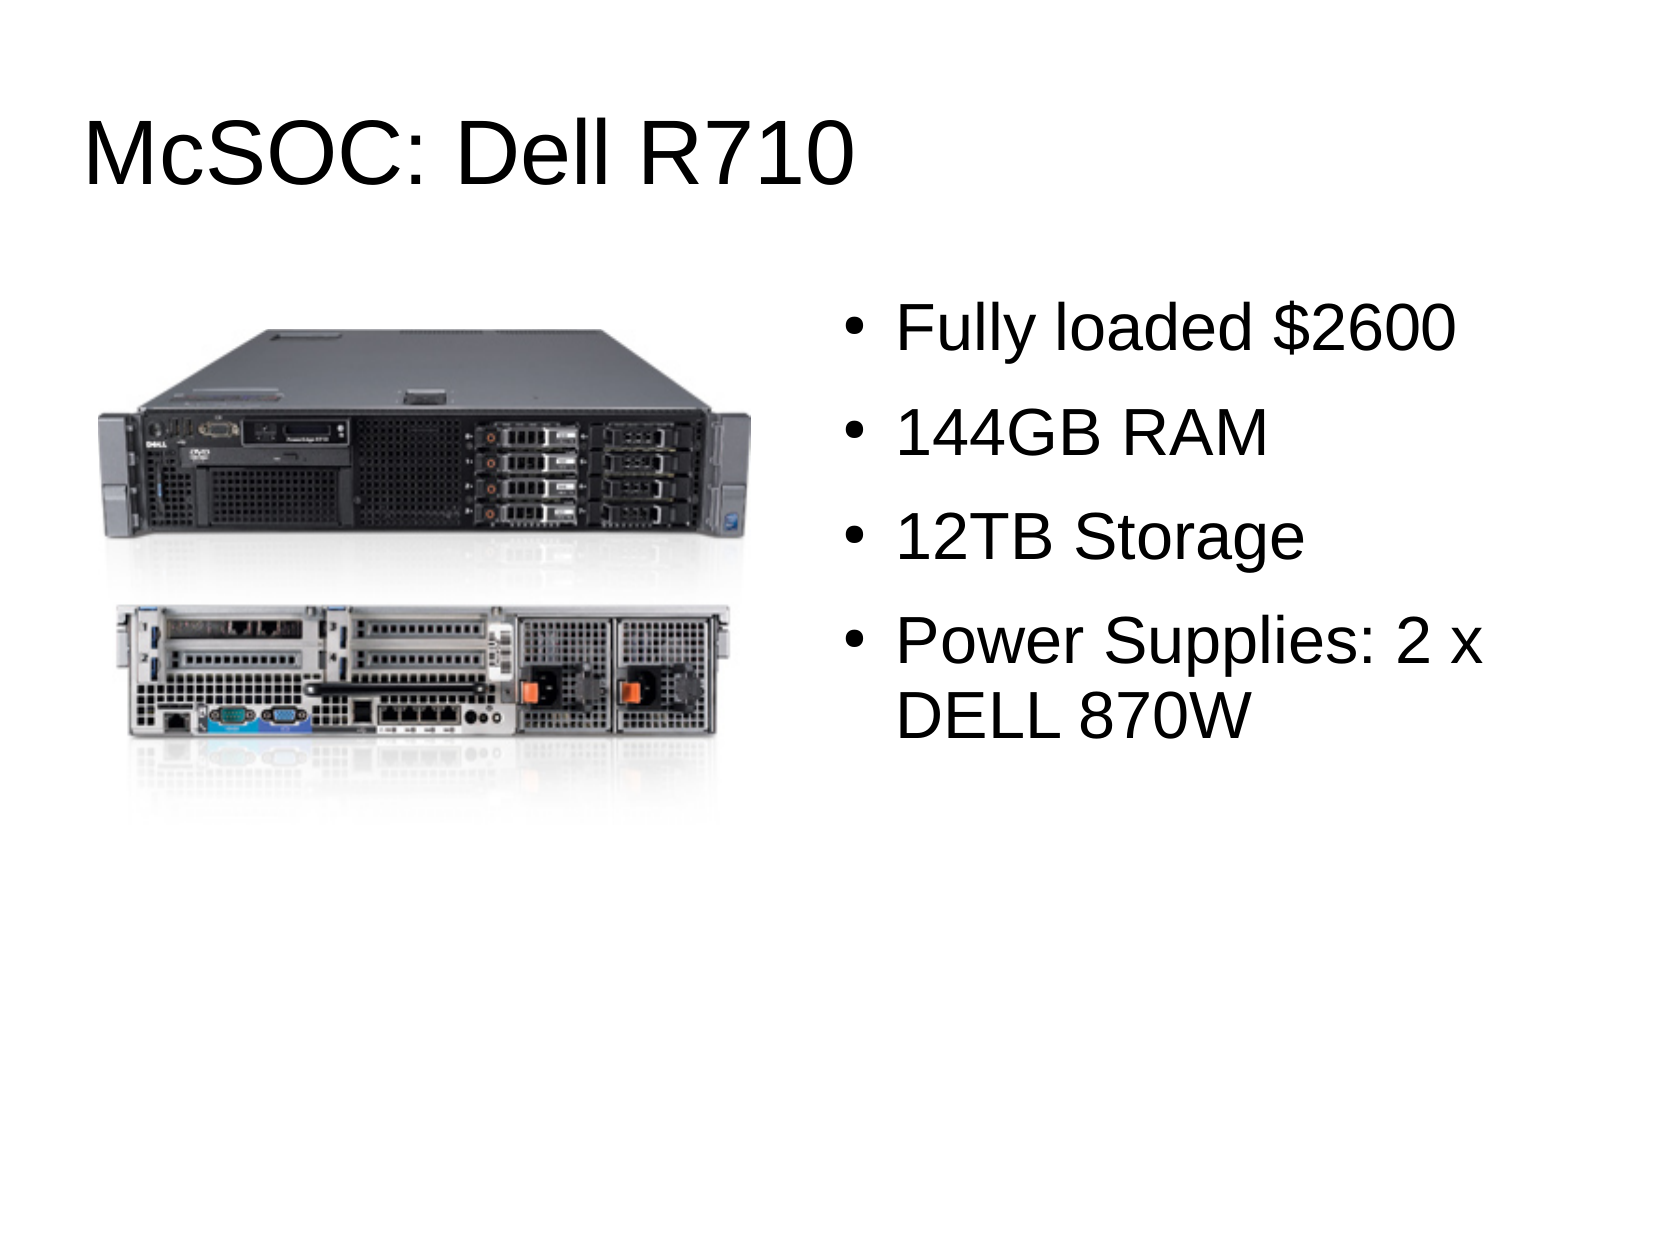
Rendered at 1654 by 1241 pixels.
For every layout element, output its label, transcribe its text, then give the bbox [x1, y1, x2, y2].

picture [98, 329, 751, 826]
list Fully loaded $2600 144GB RAM 12TB Storage Power Supplies: 2 x DELL 870W [825, 290, 1571, 1010]
title McSOC: Dell R710 [82, 49, 1571, 257]
